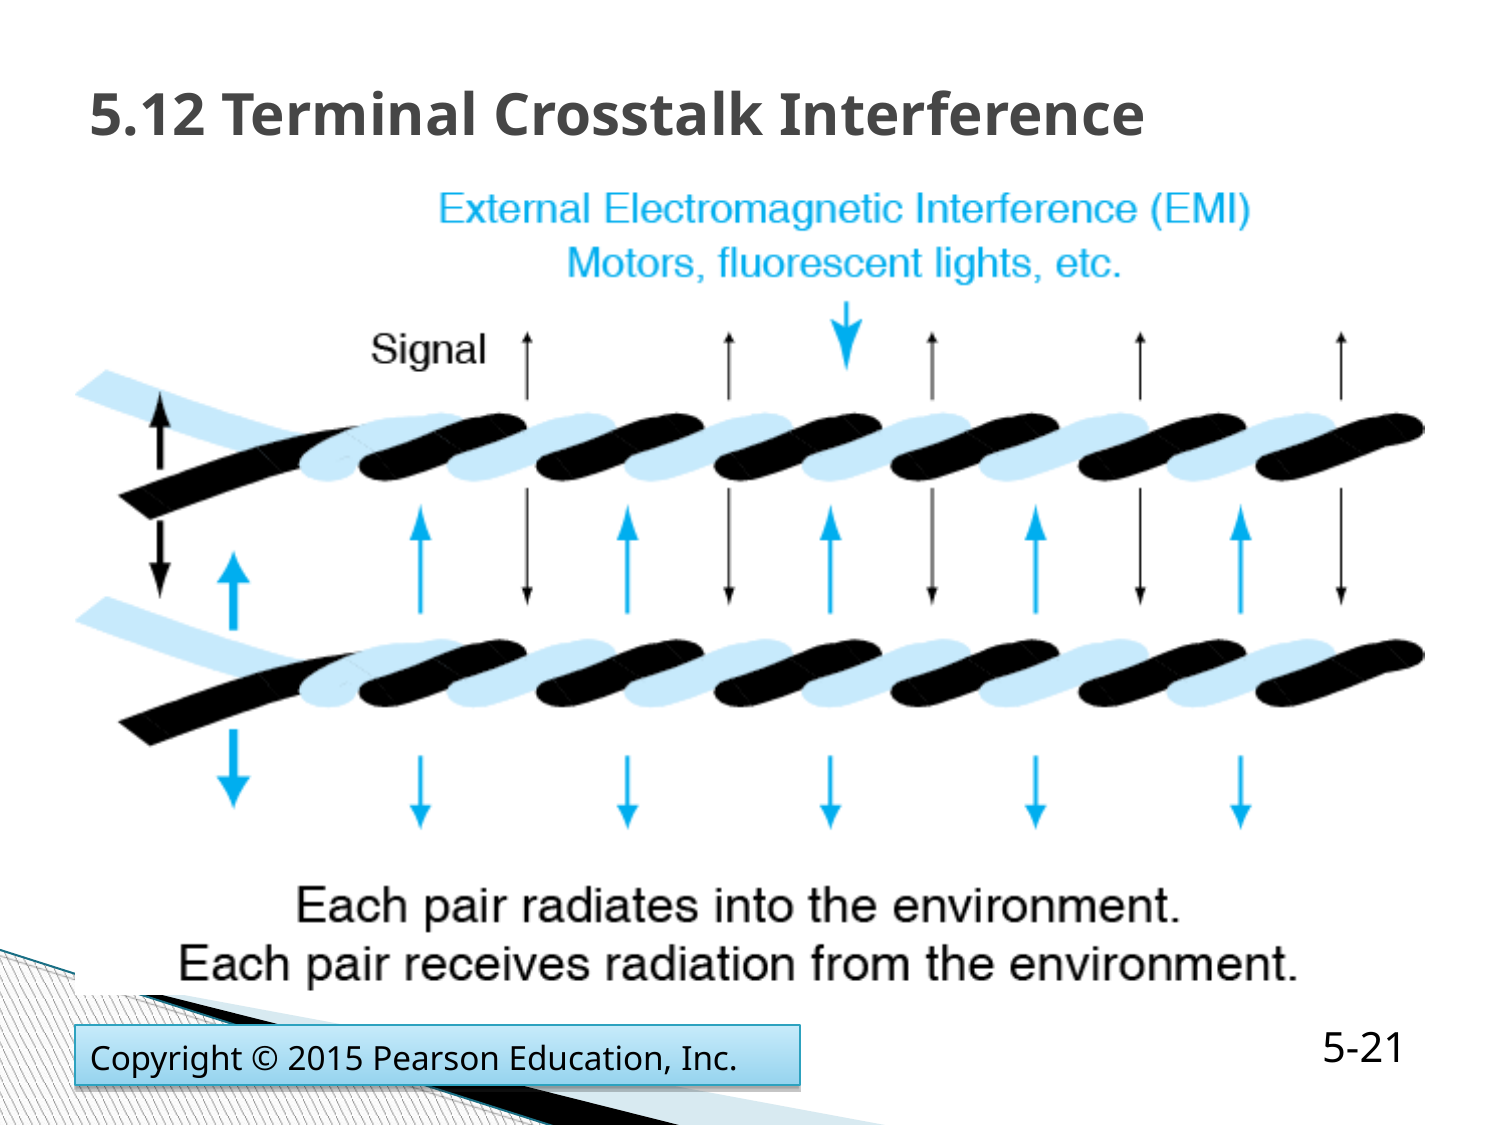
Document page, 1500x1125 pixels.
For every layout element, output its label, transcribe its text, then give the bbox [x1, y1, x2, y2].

slide_number 5-<number> [1262, 1025, 1423, 1085]
title 5.12 Terminal Crosstalk Interference [75, 50, 1425, 175]
footer Copyright © 2015 Pearson Education, Inc. [75, 1025, 800, 1085]
picture [0, 187, 1425, 1125]
